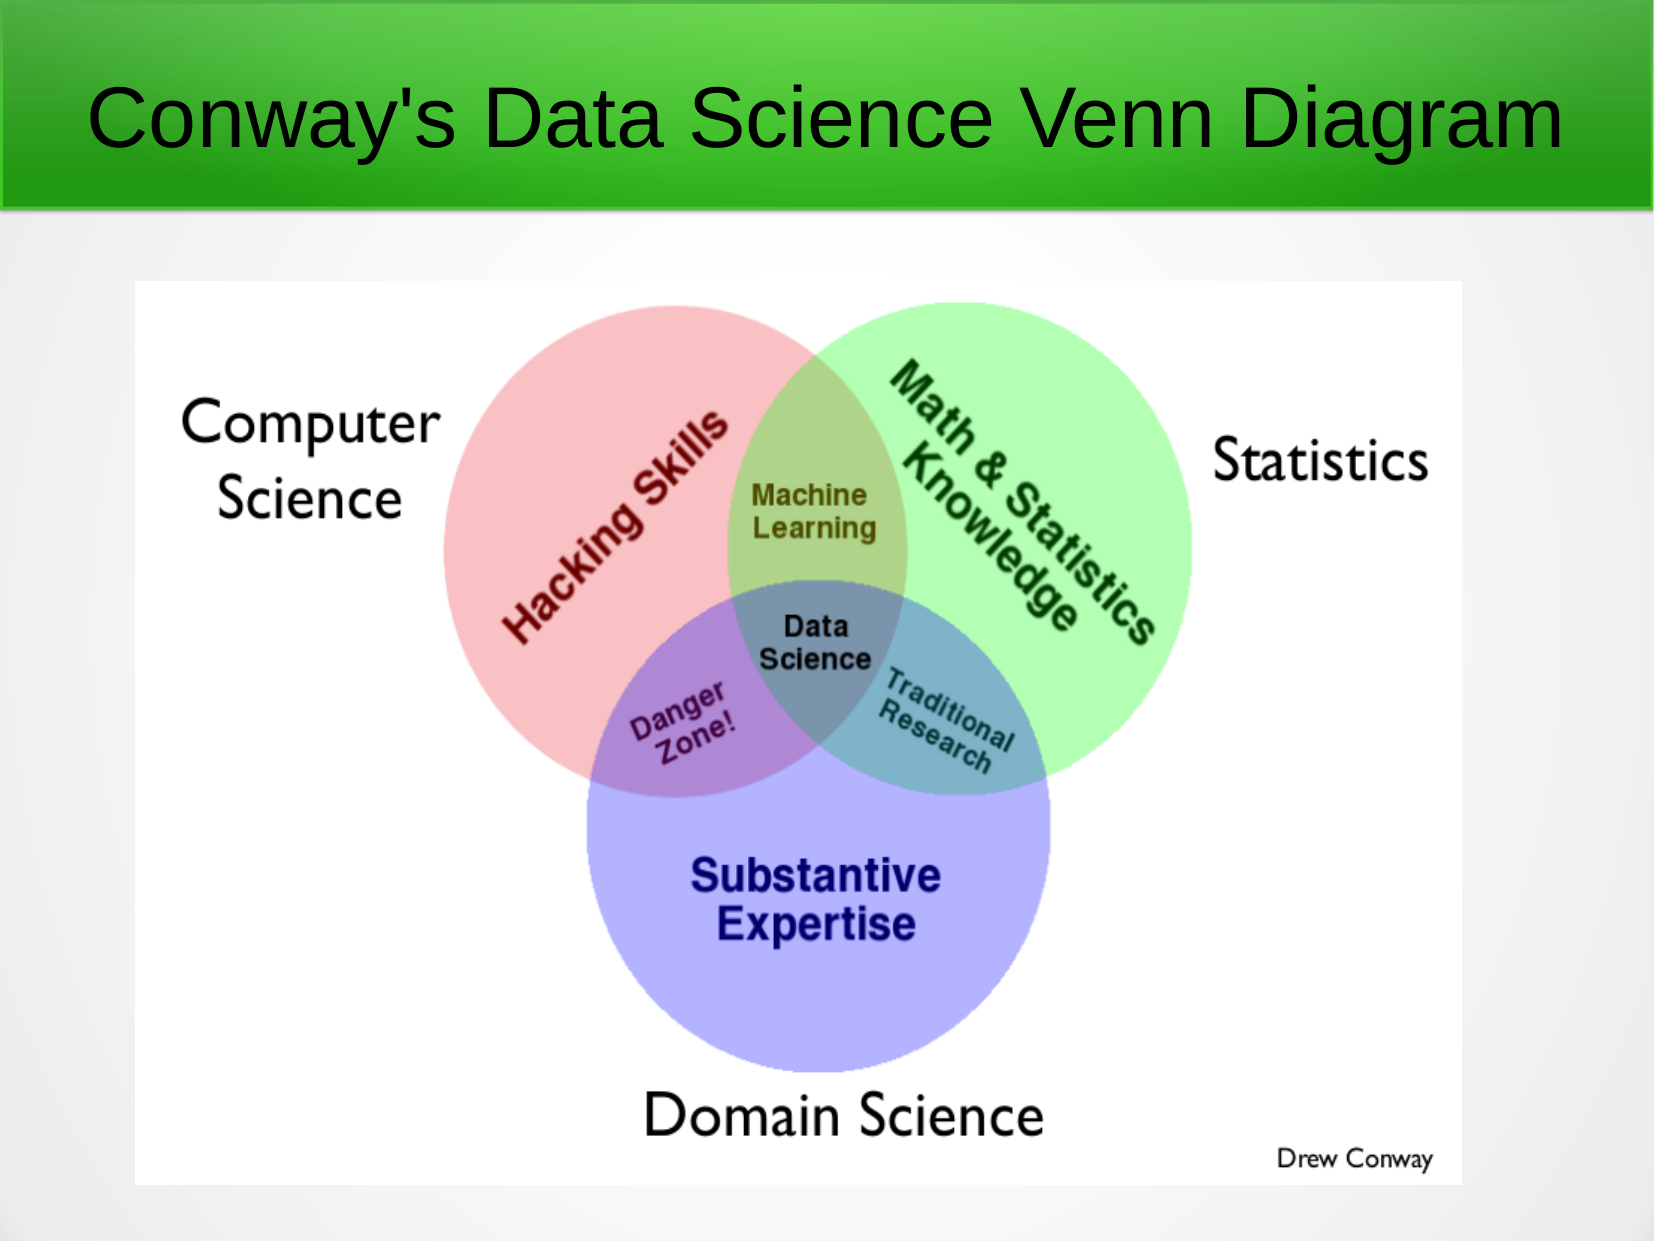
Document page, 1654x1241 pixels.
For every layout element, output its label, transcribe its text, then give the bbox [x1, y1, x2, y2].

picture [135, 281, 1462, 1186]
title Conway's Data Science Venn Diagram [82, 47, 1571, 189]
